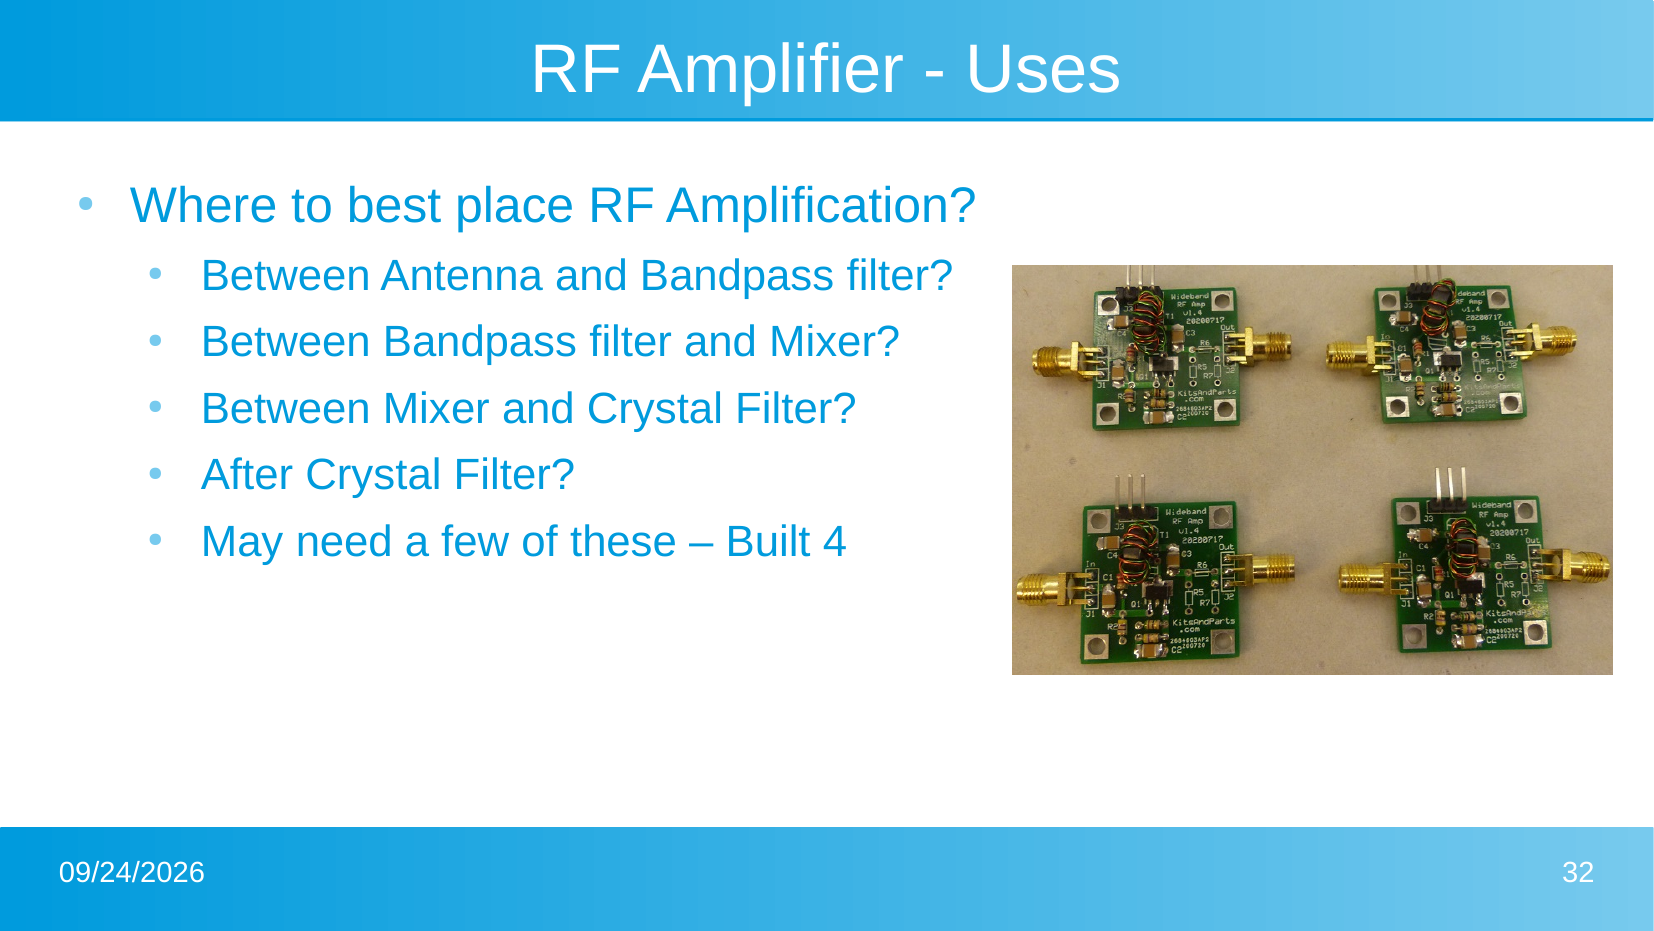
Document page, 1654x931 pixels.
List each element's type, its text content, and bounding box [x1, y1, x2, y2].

picture [1012, 265, 1613, 676]
list Where to best place RF Amplification? Between Antenna and Bandpass filter? Between Bandpass filter and Mixer? Between Mixer and Crystal Filter? After Crystal Filter? May need a few of these – Built 4 [59, 177, 1013, 768]
title RF Amplifier - Uses [59, 29, 1595, 108]
